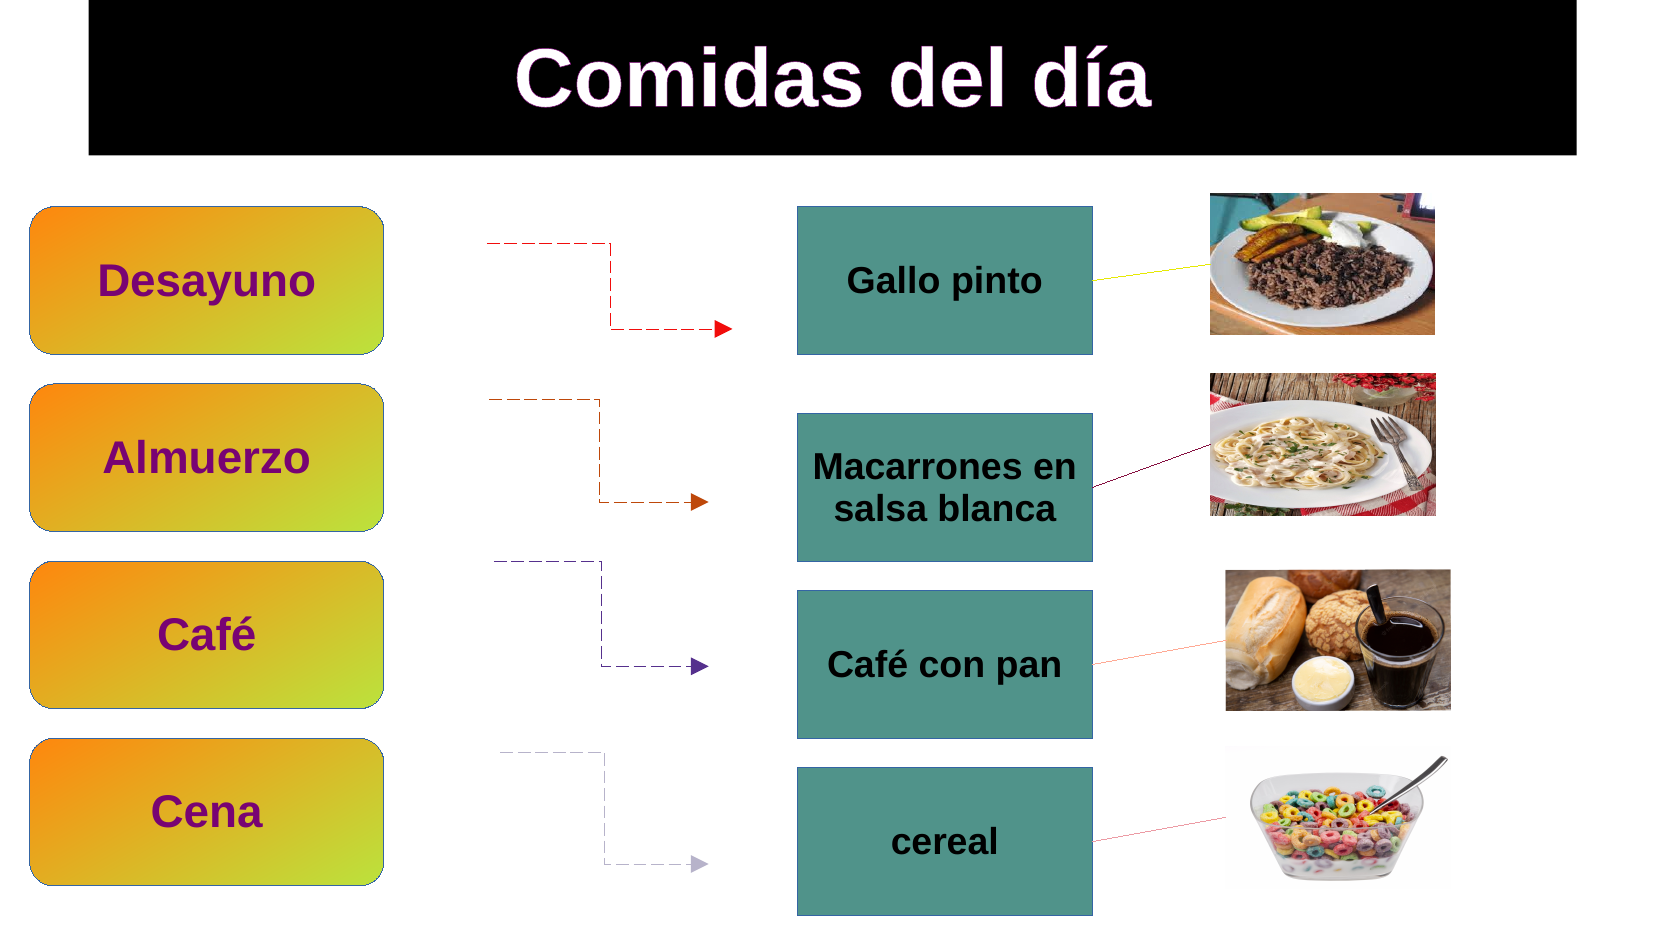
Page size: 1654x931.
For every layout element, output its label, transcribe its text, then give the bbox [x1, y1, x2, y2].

picture [1225, 569, 1451, 711]
text_box Macarrones en salsa blanca [797, 413, 1093, 562]
title Comidas del día [88, 0, 1577, 156]
text_box Café con pan [797, 590, 1093, 739]
text_box cereal [797, 767, 1093, 916]
text_box Almuerzo [29, 383, 384, 532]
text_box Café [29, 561, 384, 709]
picture [1210, 373, 1436, 516]
picture [1210, 193, 1435, 336]
text_box Gallo pinto [797, 206, 1093, 355]
text_box Cena [29, 738, 384, 886]
picture [1225, 746, 1451, 889]
text_box Desayuno [29, 206, 384, 355]
